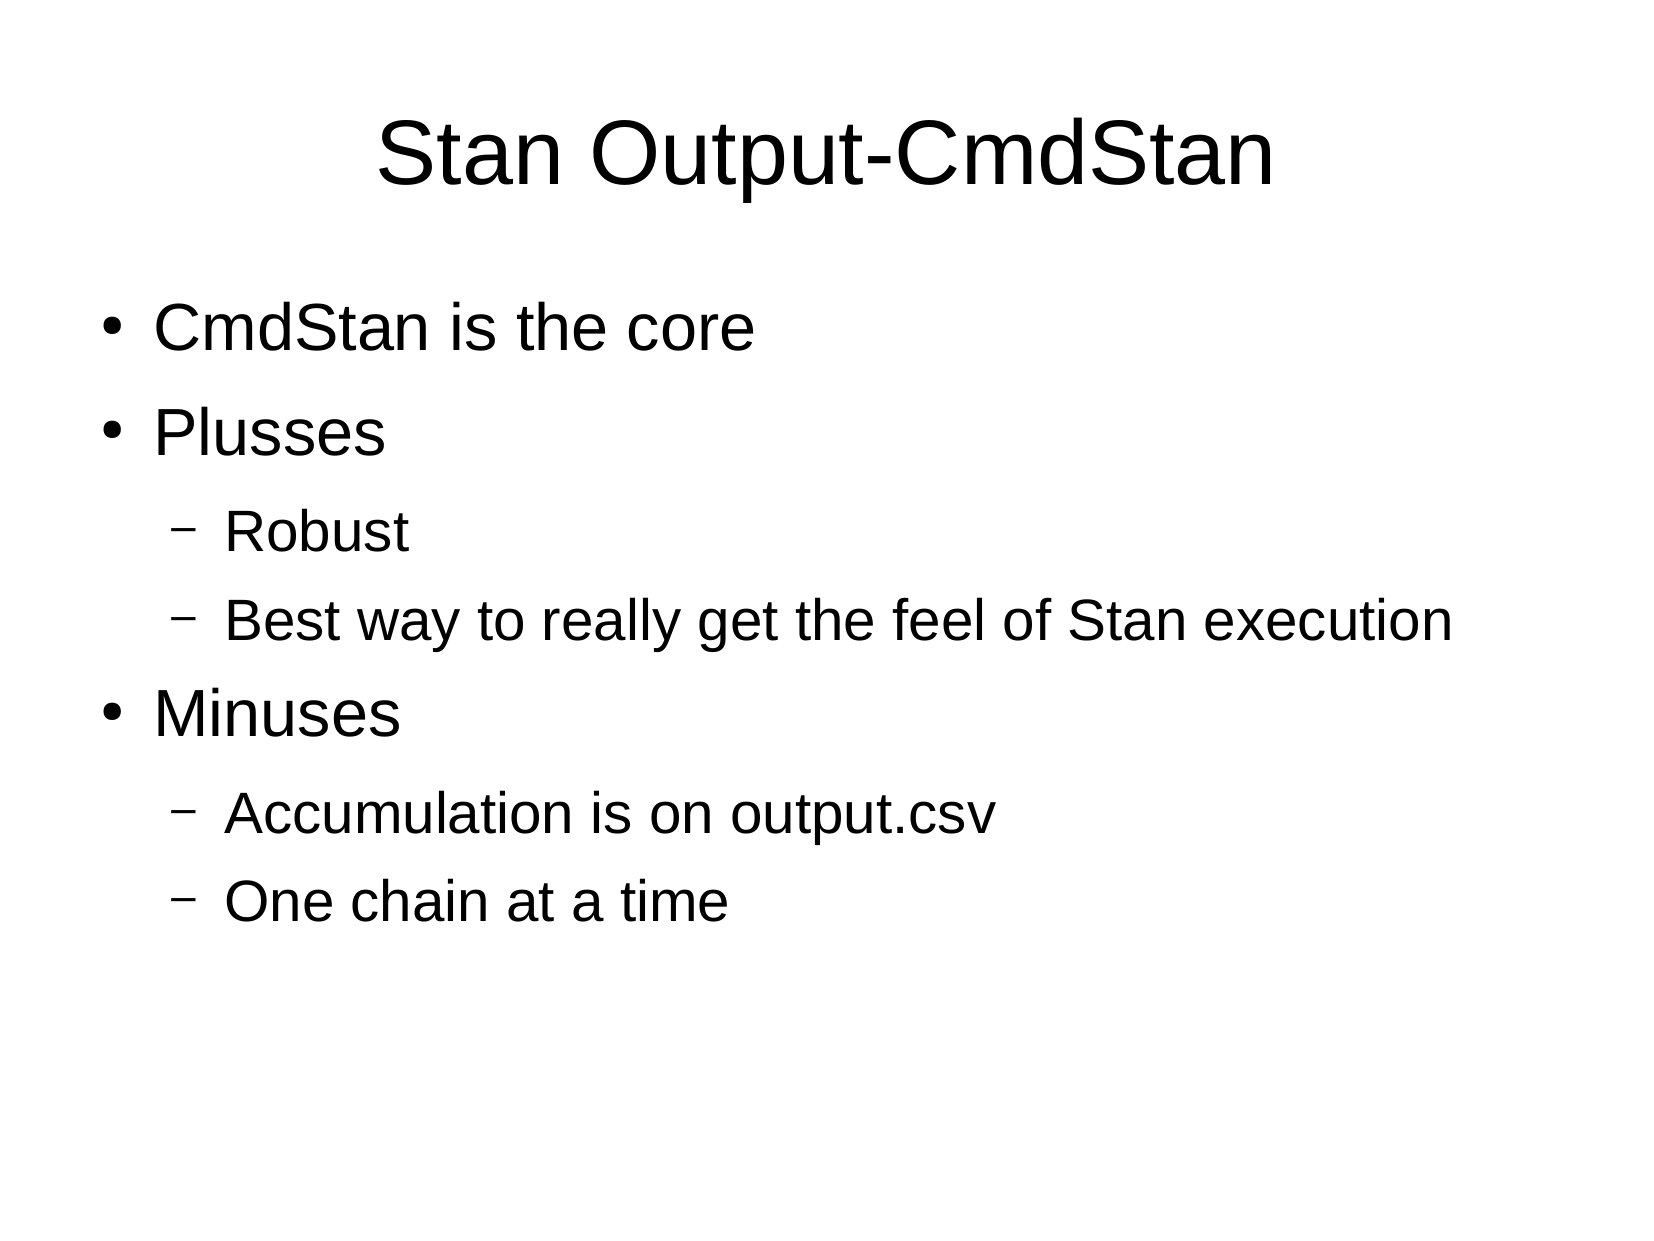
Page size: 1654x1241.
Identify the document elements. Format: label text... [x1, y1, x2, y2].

title Stan Output-CmdStan [82, 49, 1571, 257]
list CmdStan is the core Plusses Robust Best way to really get the feel of Stan execution Minuses Accumulation is on output.csv One chain at a time [82, 290, 1571, 1109]
